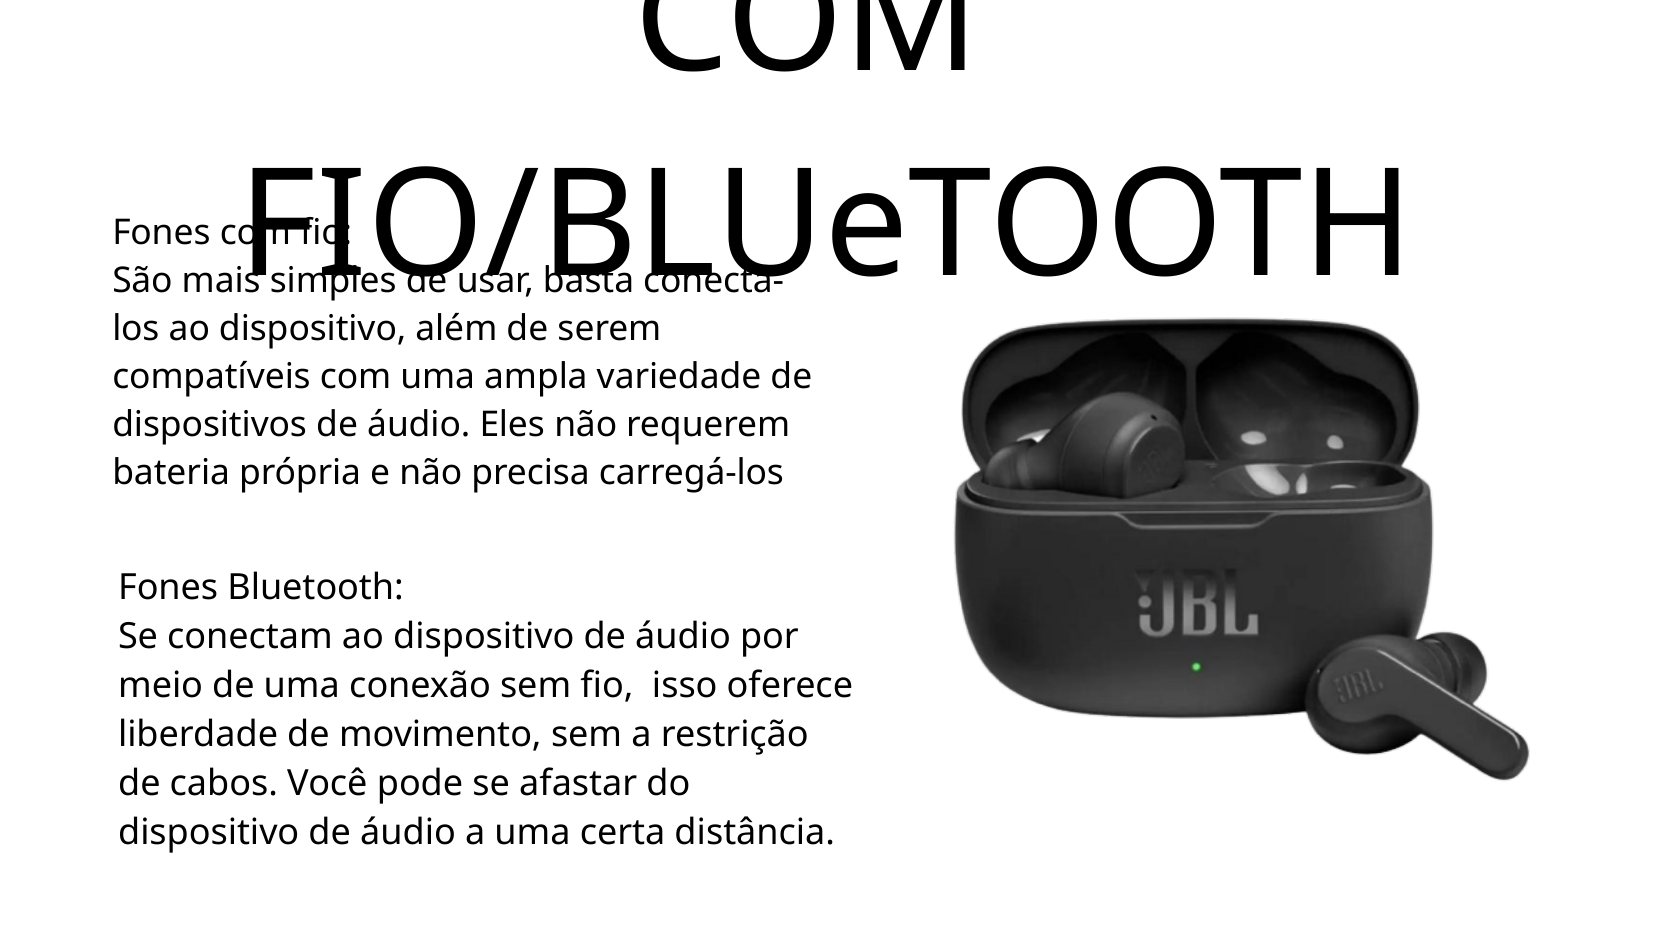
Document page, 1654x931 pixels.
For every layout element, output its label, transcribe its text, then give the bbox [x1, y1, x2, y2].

picture [852, 265, 1625, 829]
title COM FIO/BLUeTOOTH [82, 37, 1571, 193]
list Fones Bluetooth: Se conectam ao dispositivo de áudio por meio de uma conexão sem fio, isso oferece liberdade de movimento, sem a restrição de cabos. Você pode se afastar do dispositivo de áudio a uma certa distância. [118, 561, 857, 857]
list Fones com fio: São mais simples de usar, basta conectá-los ao dispositivo, além de serem compatíveis com uma ampla variedade de dispositivos de áudio. Eles não requerem bateria própria e não precisa carregá-los [112, 206, 827, 532]
